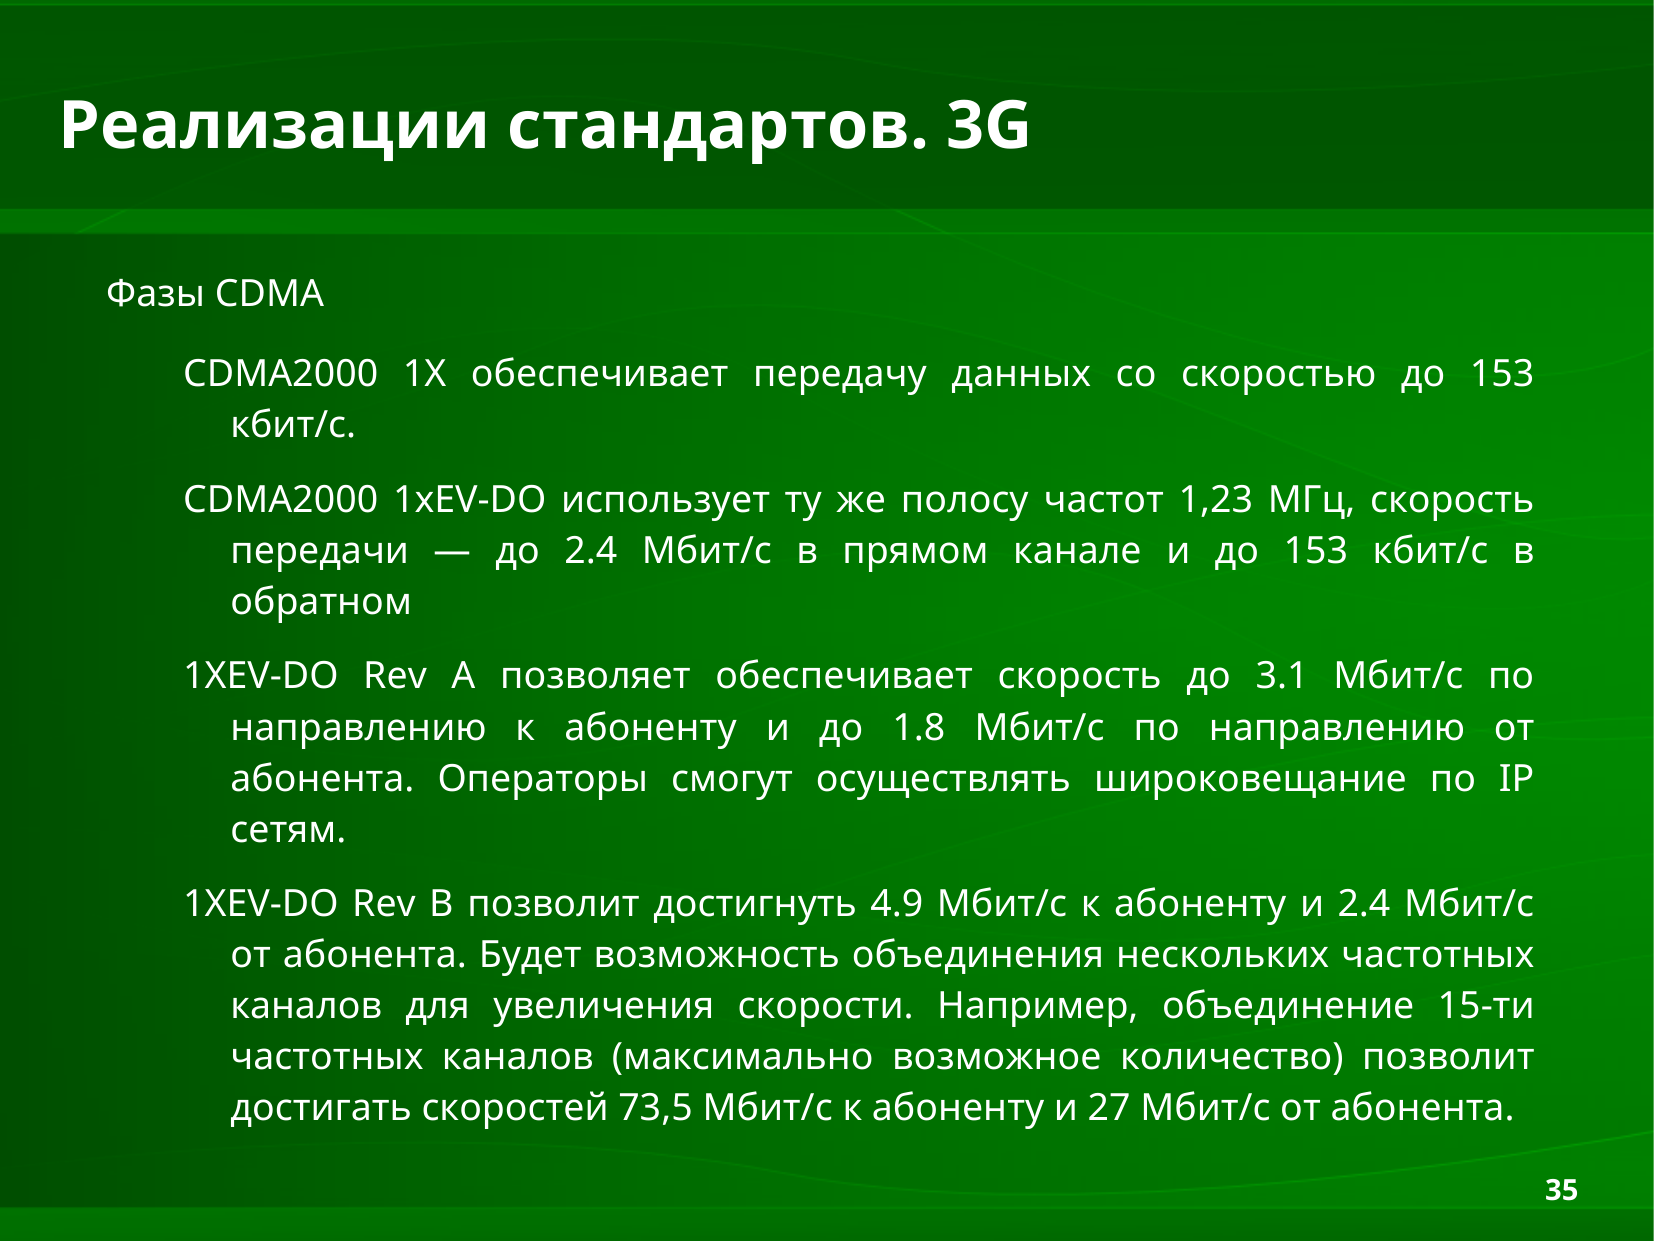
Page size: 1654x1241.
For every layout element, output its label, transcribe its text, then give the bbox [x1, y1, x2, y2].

title Реализации стандартов. 3G [23, 8, 1625, 237]
list Фазы CDMA CDMA2000 1Х обеспечивает передачу данных со скоростью до 153 кбит/с. CDMA2000 1xEV-DO использует ту же полосу частот 1,23 МГц, скорость передачи — до 2.4 Мбит/с в прямом канале и до 153 кбит/с в обратном 1ХEV-DO Rev A позволяет обеспечивает скорость до 3.1 Мбит/с по направлению к абоненту и до 1.8 Мбит/с по направлению от абонента. Операторы смогут осуществлять широковещание по IP сетям. 1ХEV-DO Rev B позволит достигнуть 4.9 Мбит/с к абоненту и 2.4 Мбит/с от абонента. Будет возможность объединения нескольких частотных каналов для увеличения скорости. Например, объединение 15-ти частотных каналов (максимально возможное количество) позволит достигать скоростей 73,5 Мбит/с к абоненту и 27 Мбит/с от абонента. [88, 266, 1536, 1123]
picture [0, 0, 1654, 1241]
